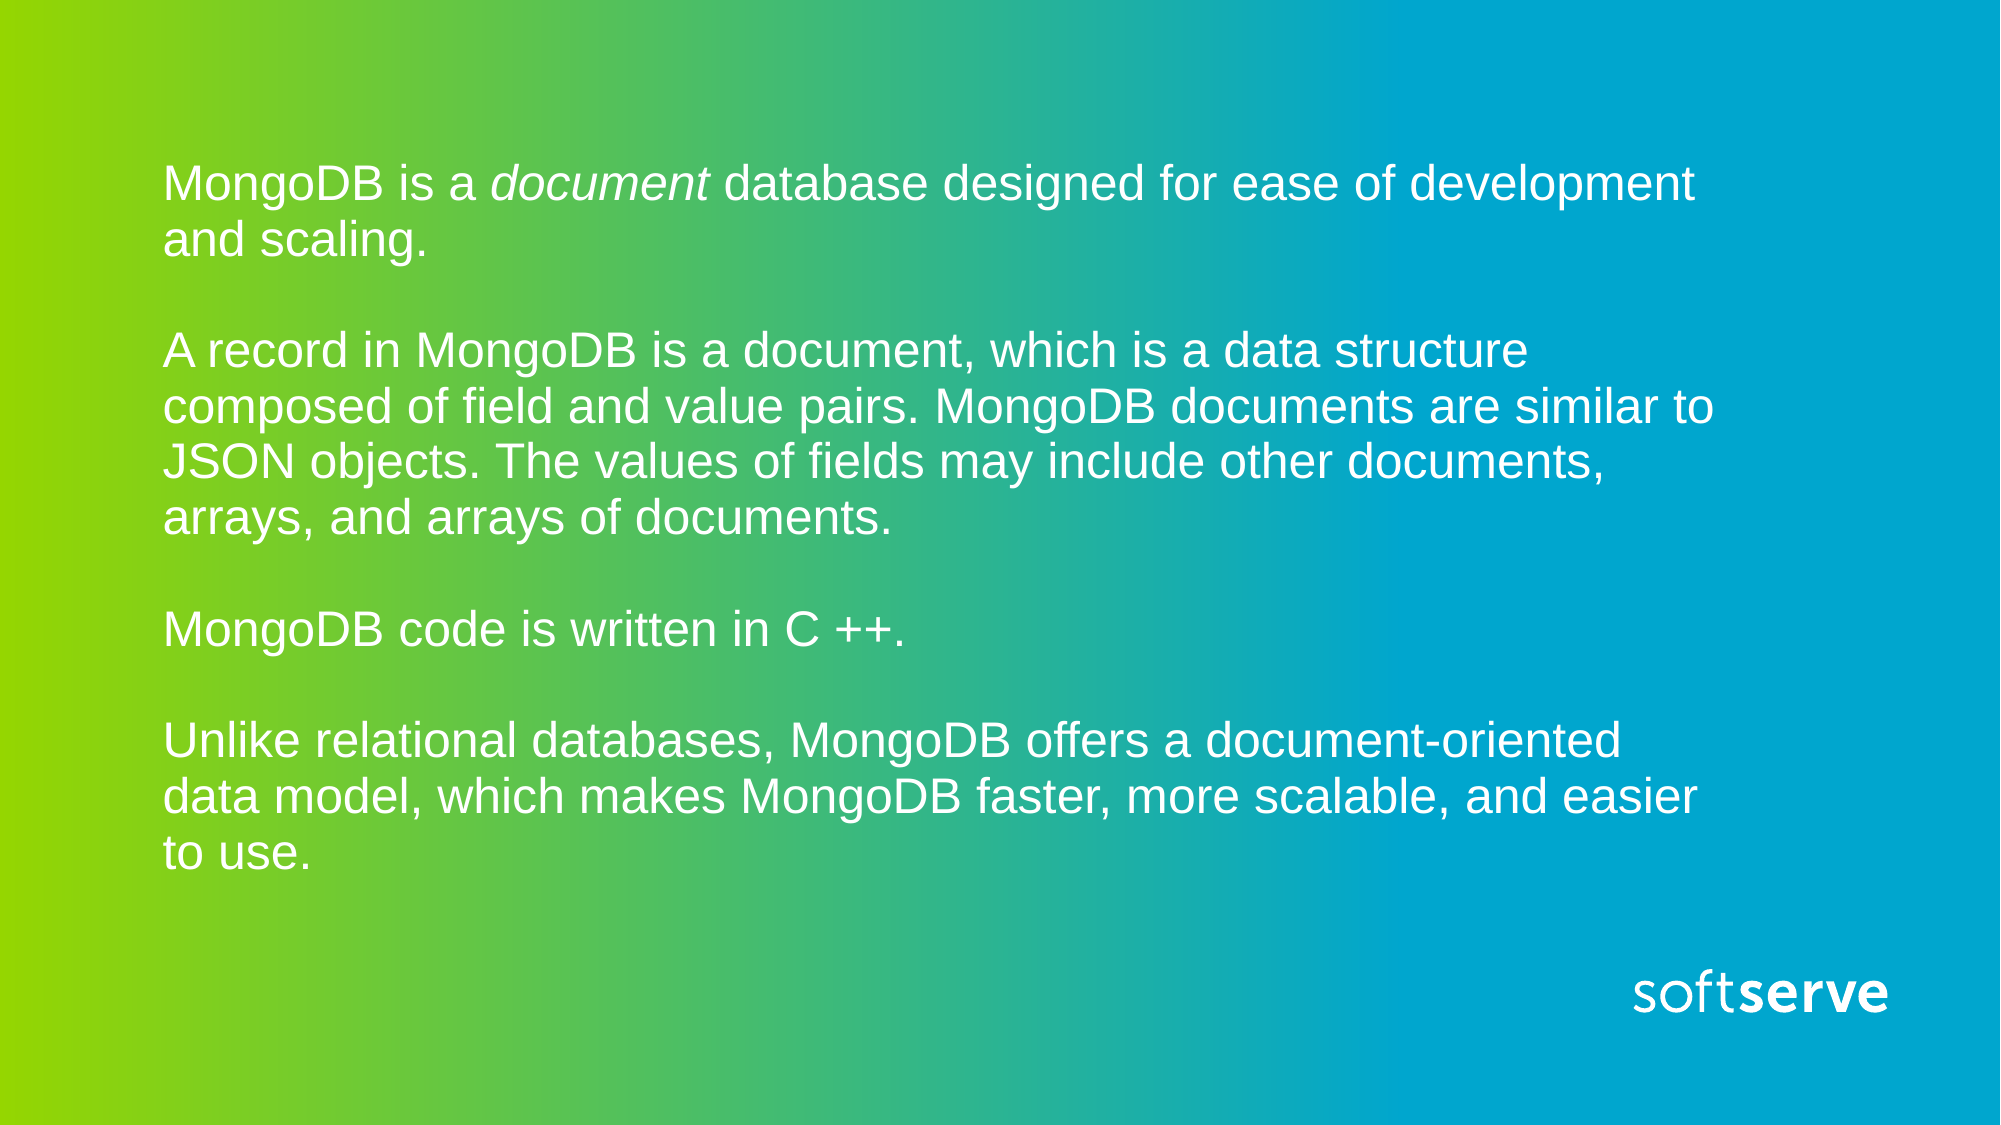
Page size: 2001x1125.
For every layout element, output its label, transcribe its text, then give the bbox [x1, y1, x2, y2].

text_box MongoDB is a document database designed for ease of development and scaling. A record in MongoDB is a document, which is a data structure composed of field and value pairs. MongoDB documents are similar to JSON objects. The values of fields may include other documents, arrays, and arrays of documents. MongoDB code is written in C ++. Unlike relational databases, MongoDB offers a document-oriented data model, which makes MongoDB faster, more scalable, and easier to use. [147, 147, 1743, 888]
